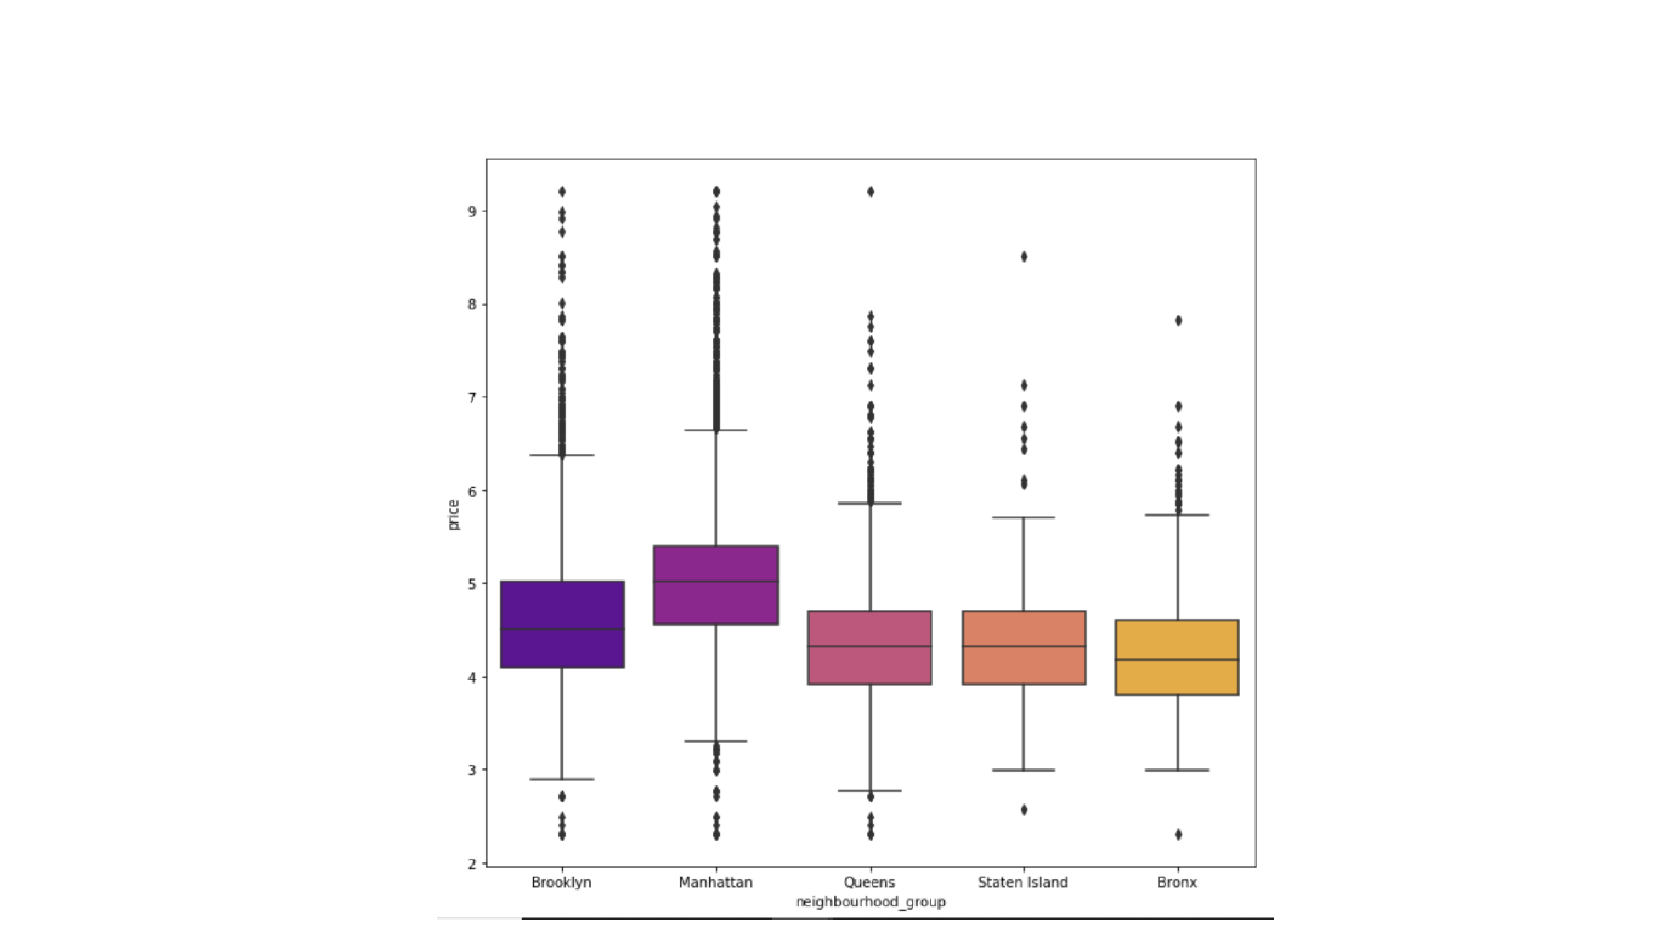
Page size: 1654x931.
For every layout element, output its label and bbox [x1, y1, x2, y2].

picture [437, 153, 1274, 923]
